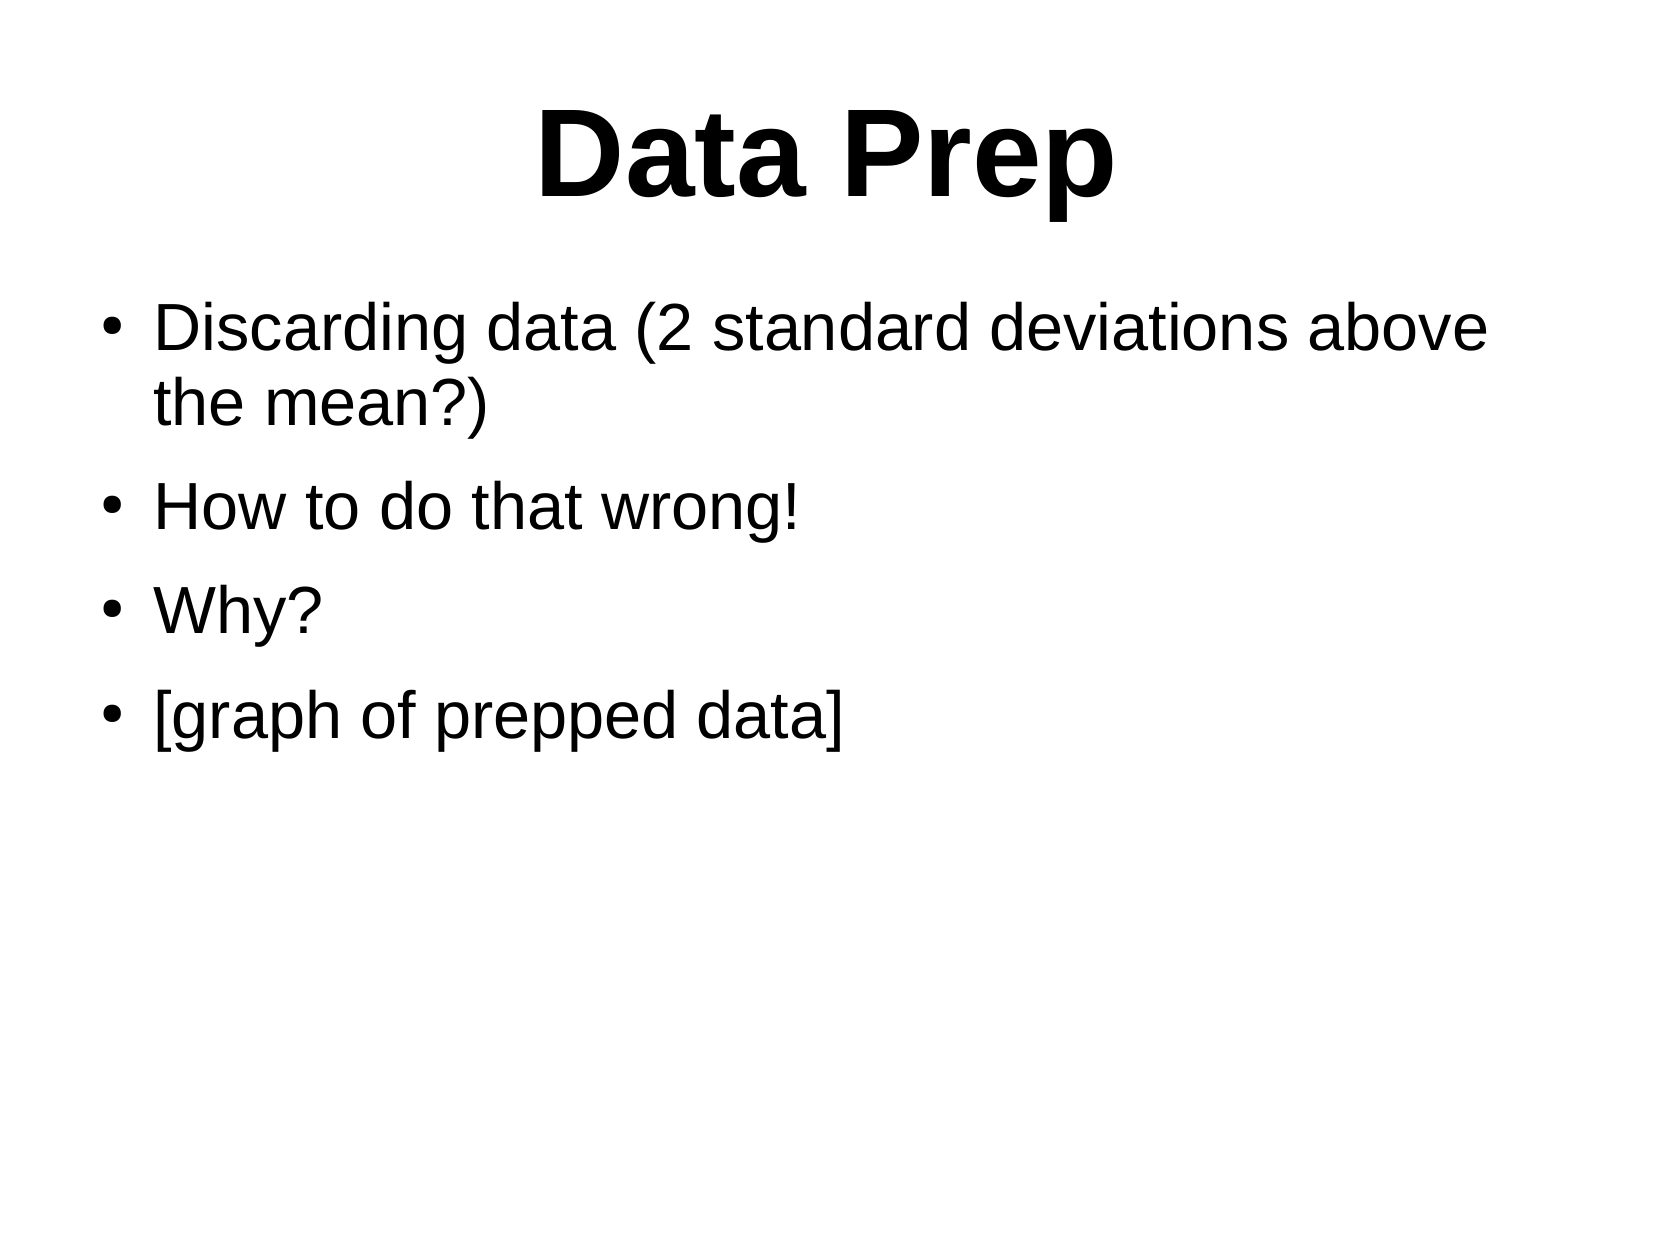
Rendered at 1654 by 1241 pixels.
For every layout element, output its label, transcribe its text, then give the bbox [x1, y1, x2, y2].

title Data Prep [82, 49, 1571, 257]
text_box [82, 290, 1571, 1010]
